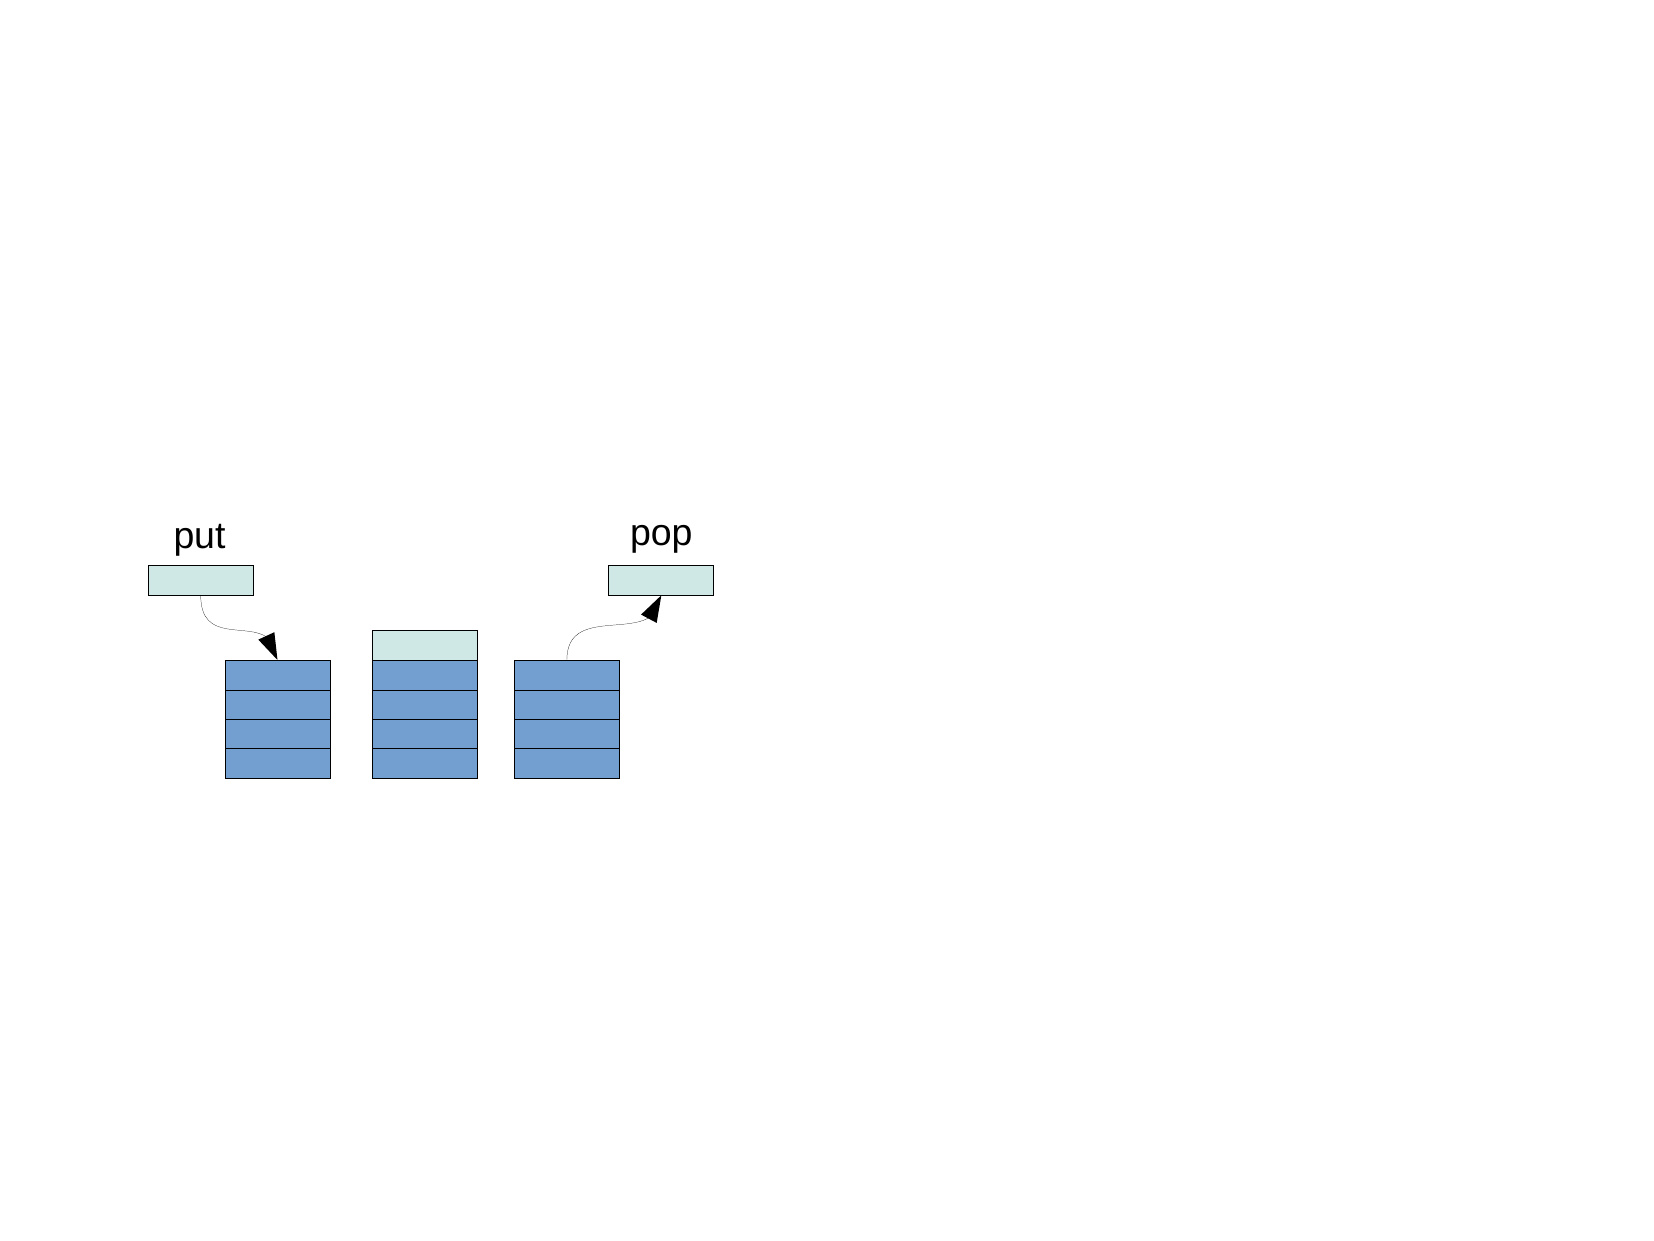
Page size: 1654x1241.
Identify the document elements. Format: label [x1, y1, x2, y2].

text_box [135, 495, 736, 796]
